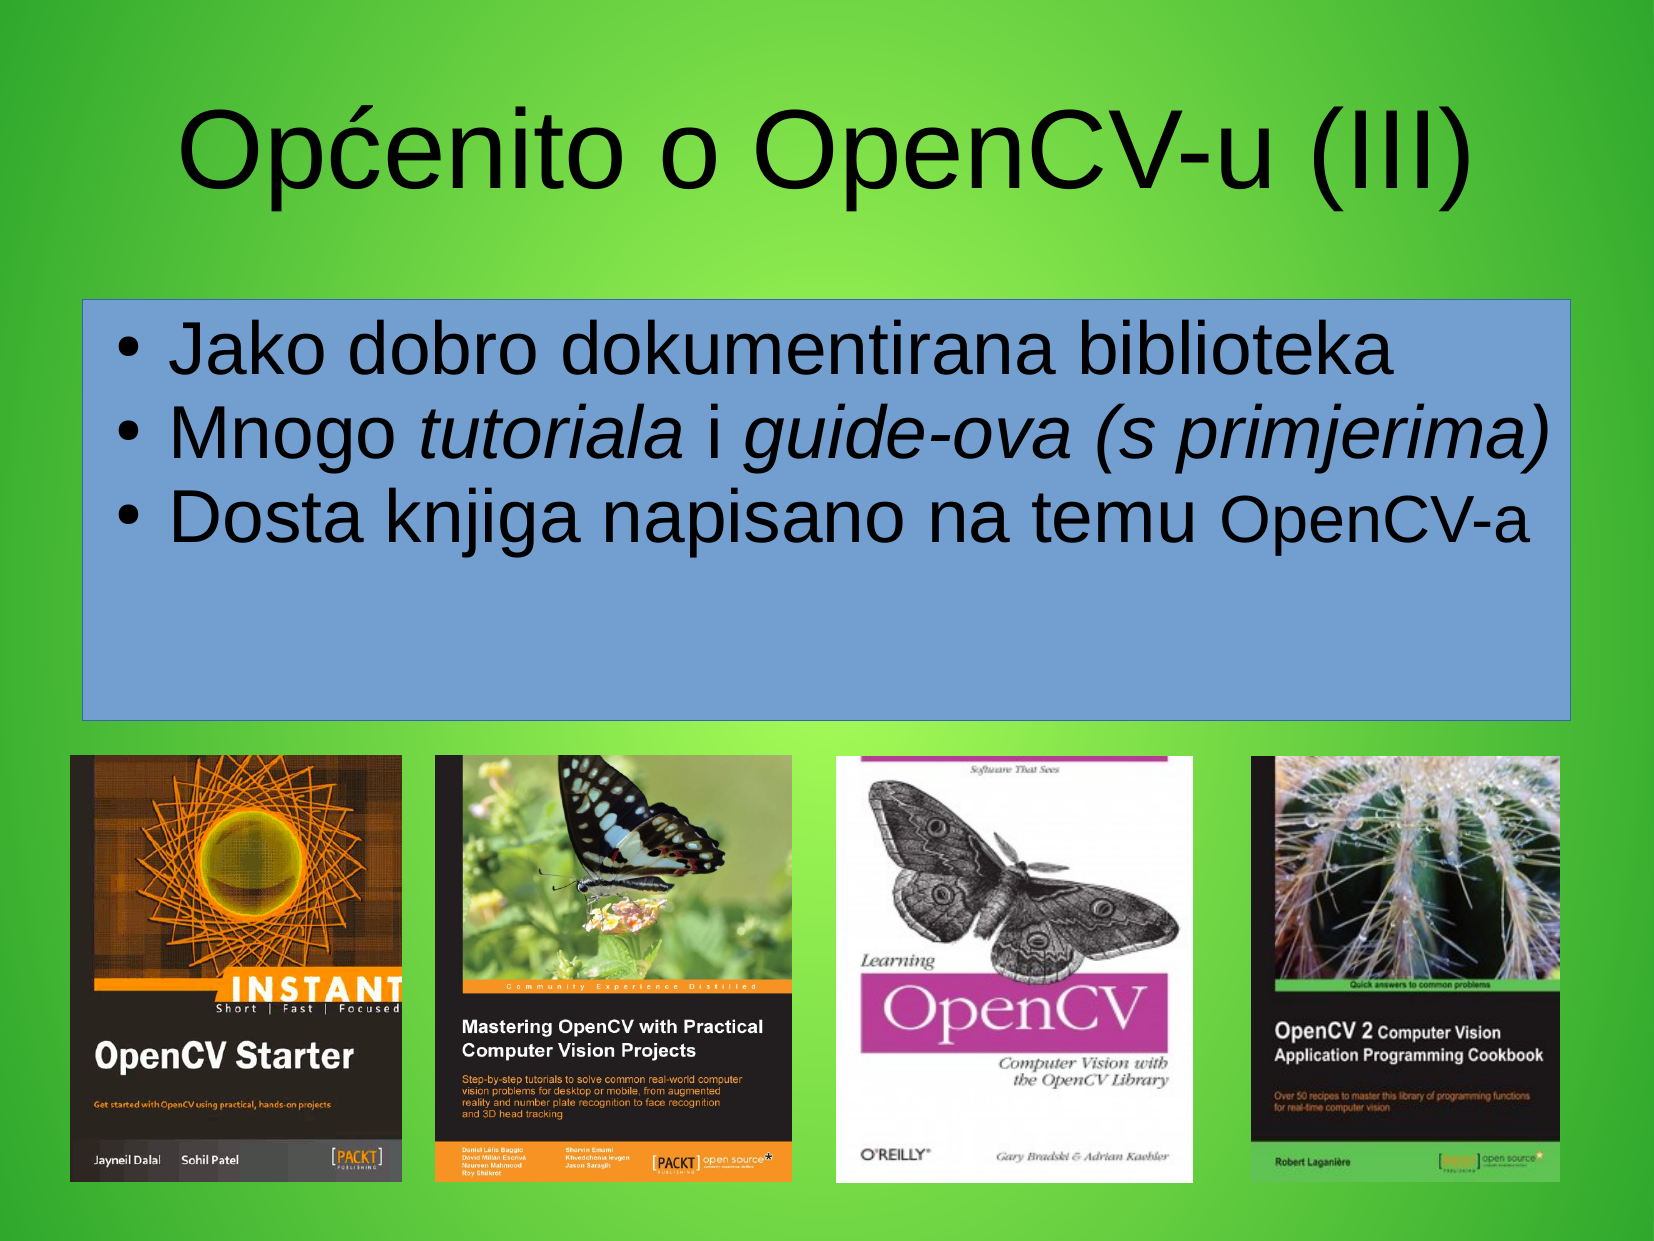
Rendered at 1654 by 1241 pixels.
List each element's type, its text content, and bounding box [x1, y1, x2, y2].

list Jako dobro dokumentirana biblioteka Mnogo tutoriala i guide-ova (s primjerima) Dosta knjiga napisano na temu OpenCV-a [82, 299, 1571, 721]
picture [1251, 756, 1560, 1182]
title Općenito o OpenCV-u (III) [82, 47, 1571, 252]
picture [435, 755, 792, 1182]
picture [836, 756, 1193, 1183]
picture [70, 755, 402, 1182]
